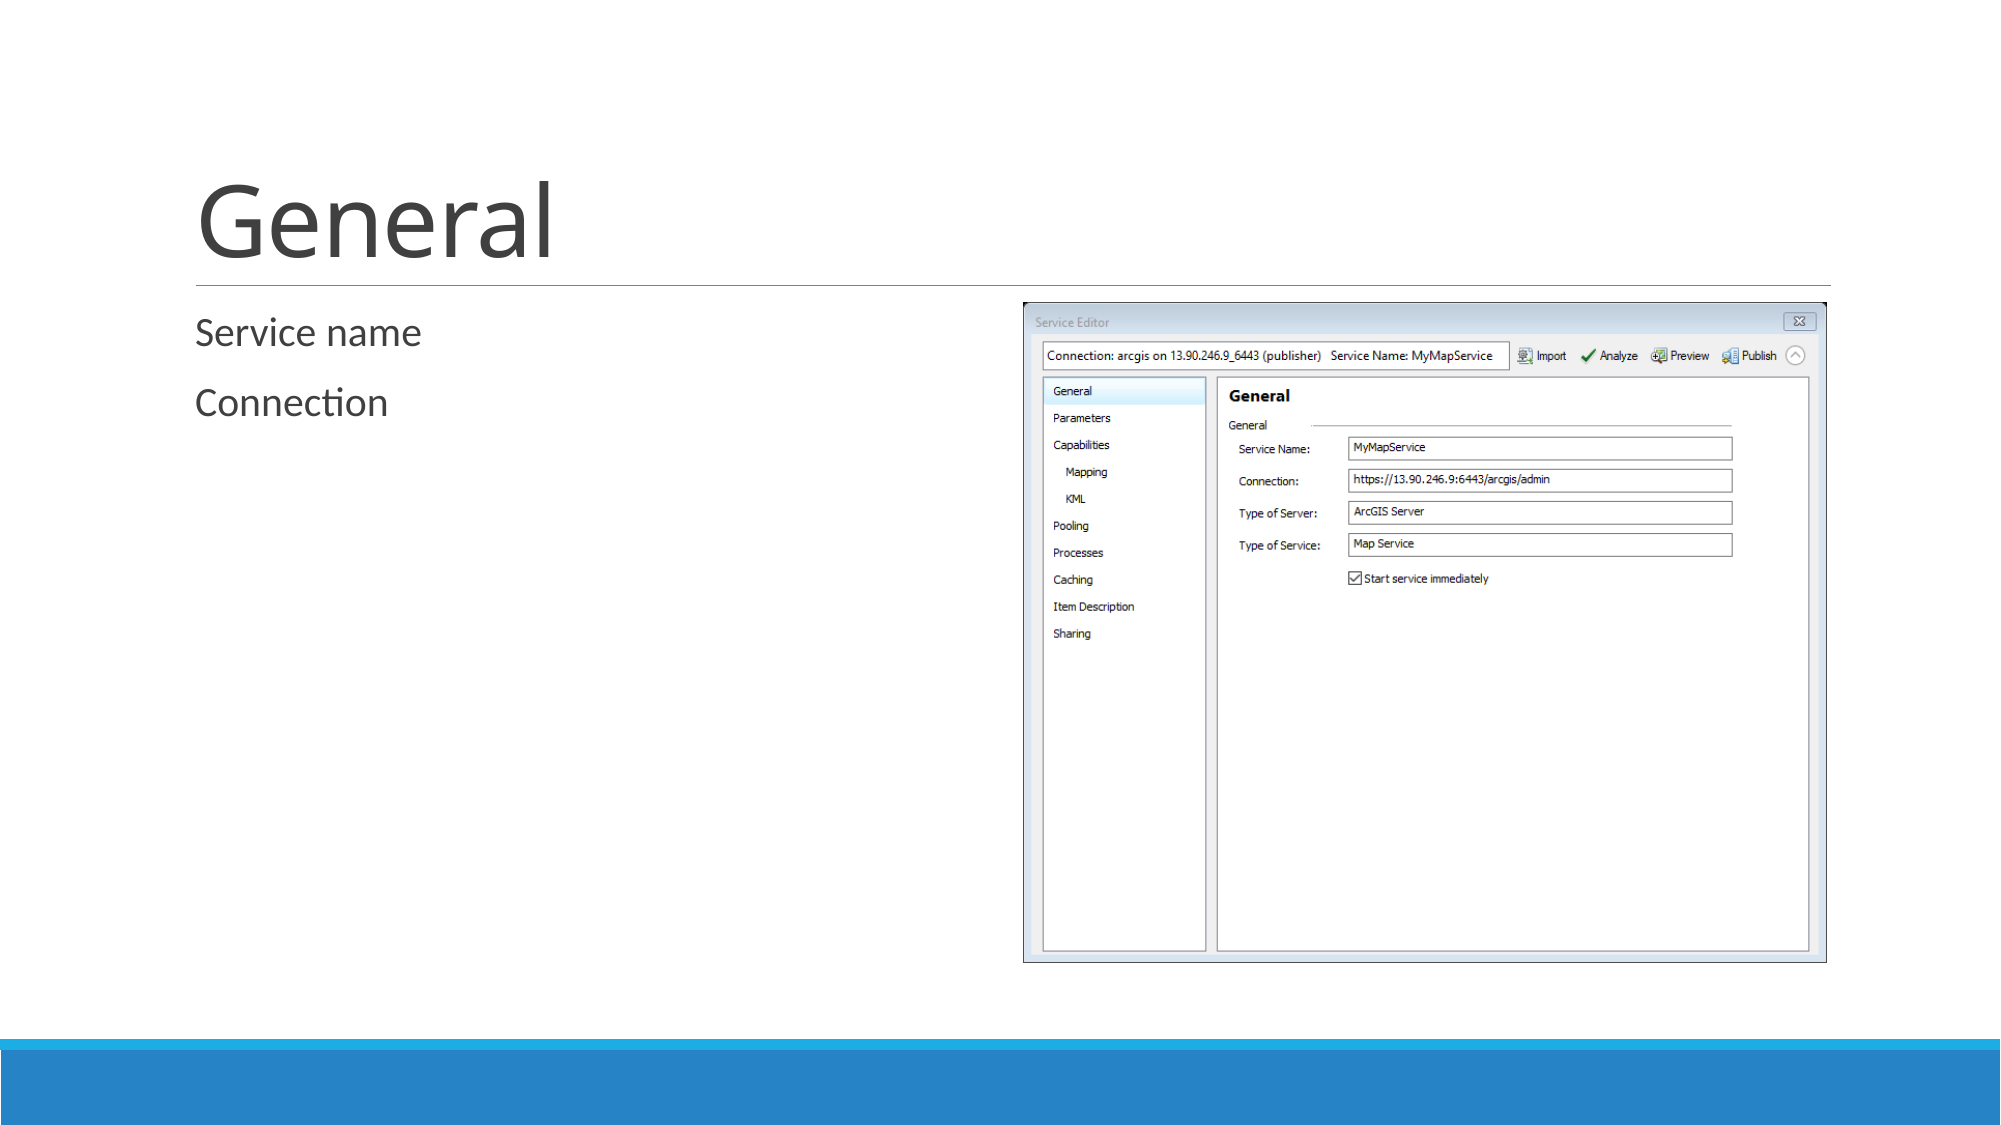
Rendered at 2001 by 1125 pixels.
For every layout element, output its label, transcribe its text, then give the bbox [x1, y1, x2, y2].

title General [180, 47, 1831, 286]
picture [1023, 302, 1827, 963]
list Service name Connection [180, 302, 991, 963]
